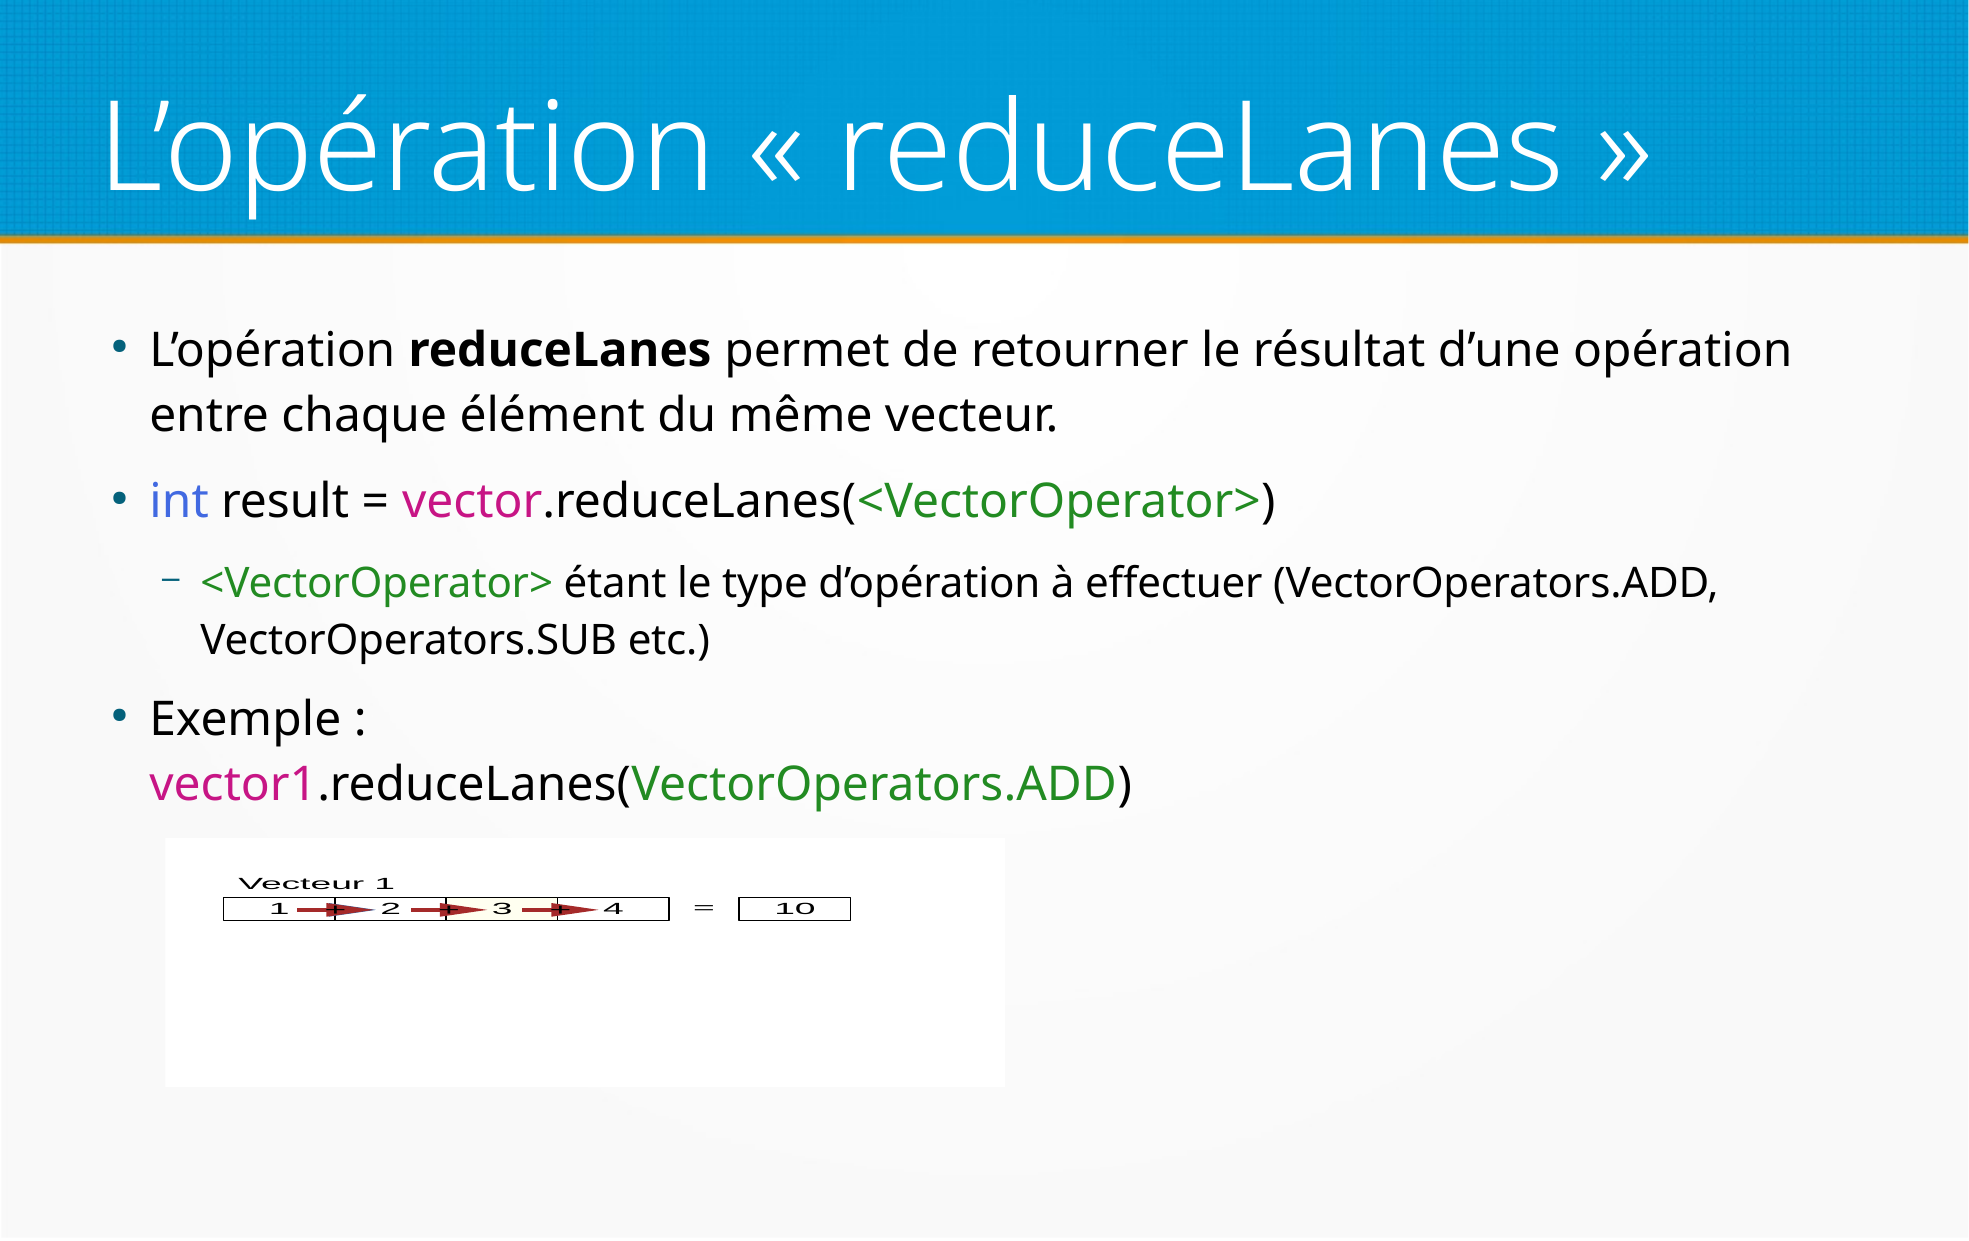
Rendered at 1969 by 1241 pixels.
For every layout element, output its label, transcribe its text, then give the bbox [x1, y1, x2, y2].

list L’opération reduceLanes permet de retourner le résultat d’une opération entre chaque élément du même vecteur. int result = vector.reduceLanes(<VectorOperator>) <VectorOperator> étant le type d’opération à effectuer (VectorOperators.ADD, VectorOperators.SUB etc.) Exemple : vector1.reduceLanes(VectorOperators.ADD) [98, 315, 1861, 1081]
picture [0, 233, 1969, 1241]
title L’opération « reduceLanes » [98, 19, 1870, 227]
